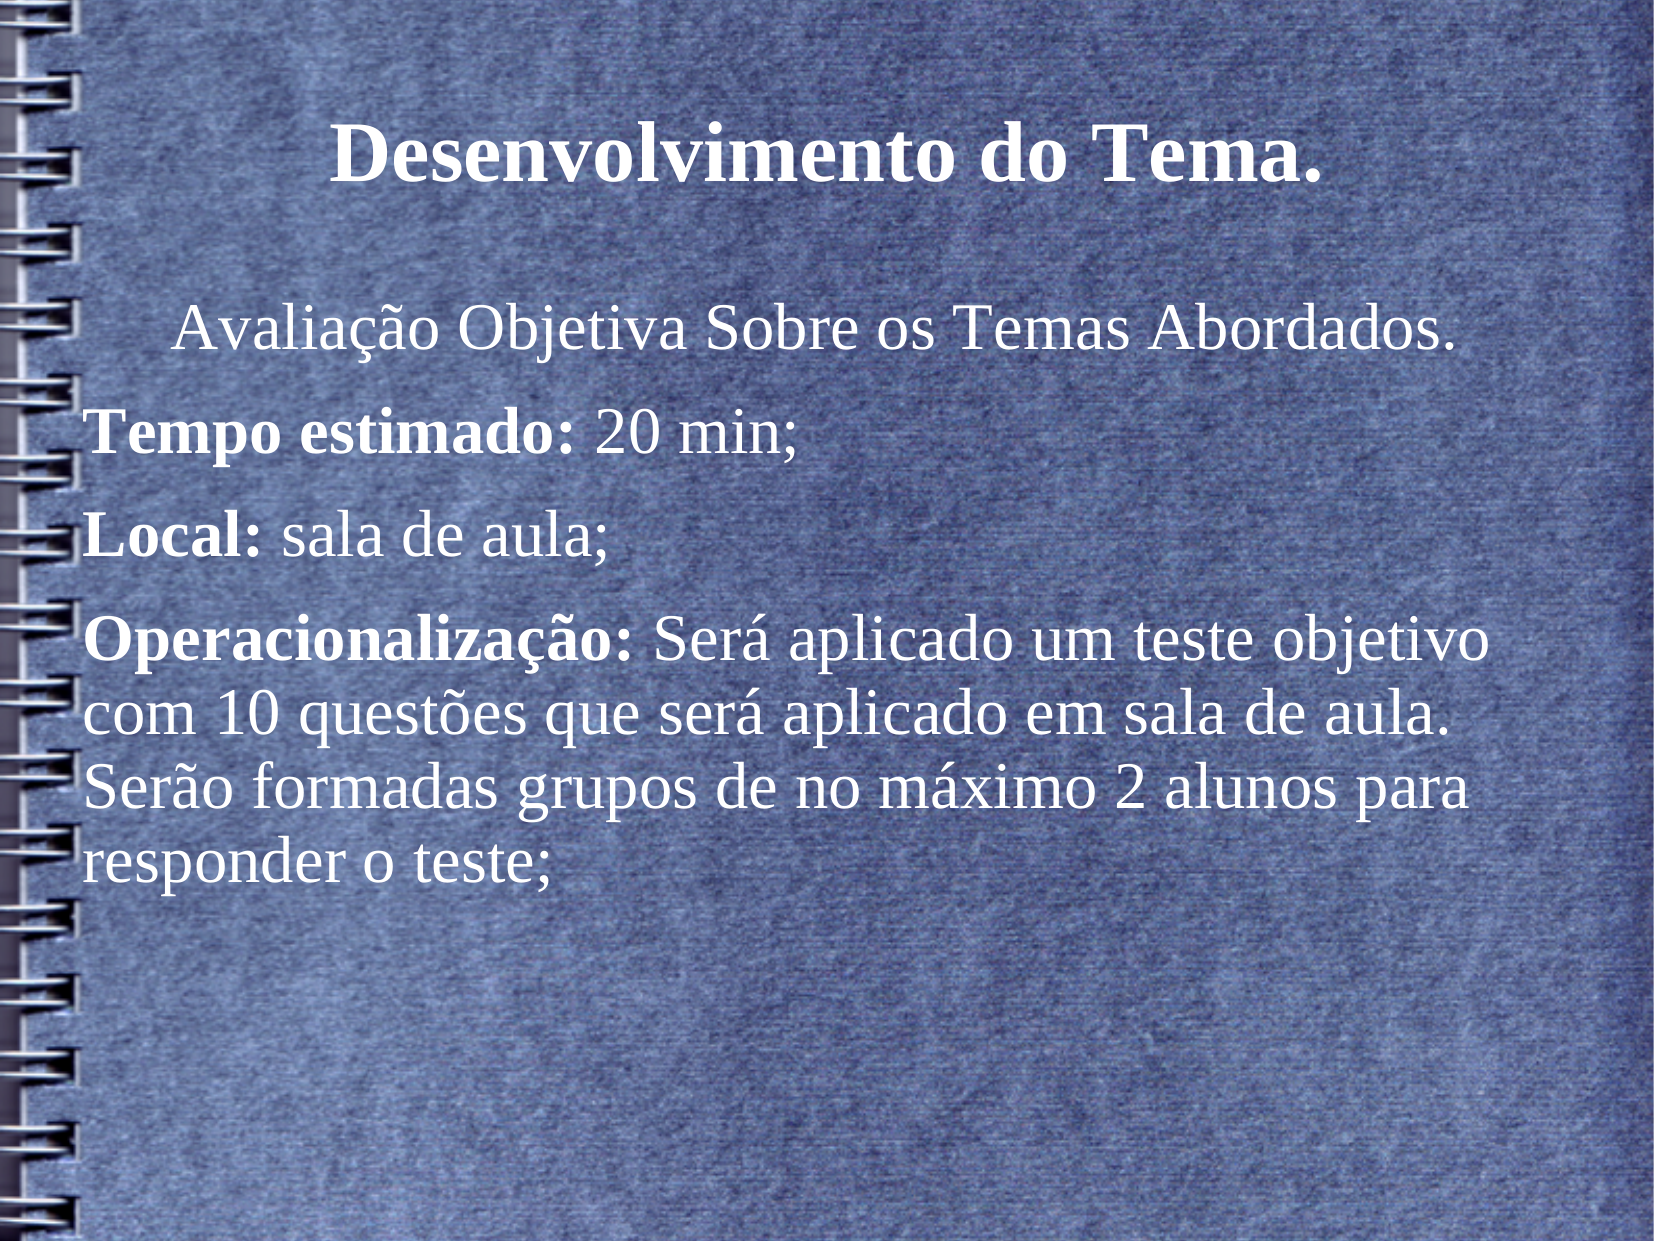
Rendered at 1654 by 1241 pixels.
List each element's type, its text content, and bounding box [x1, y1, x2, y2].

title Desenvolvimento do Tema. [82, 49, 1571, 257]
list Avaliação Objetiva Sobre os Temas Abordados. Tempo estimado: 20 min; Local: sala de aula; Operacionalização: Será aplicado um teste objetivo com 10 questões que será aplicado em sala de aula. Serão formadas grupos de no máximo 2 alunos para responder o teste; [82, 290, 1571, 1109]
picture [0, 0, 1654, 1241]
